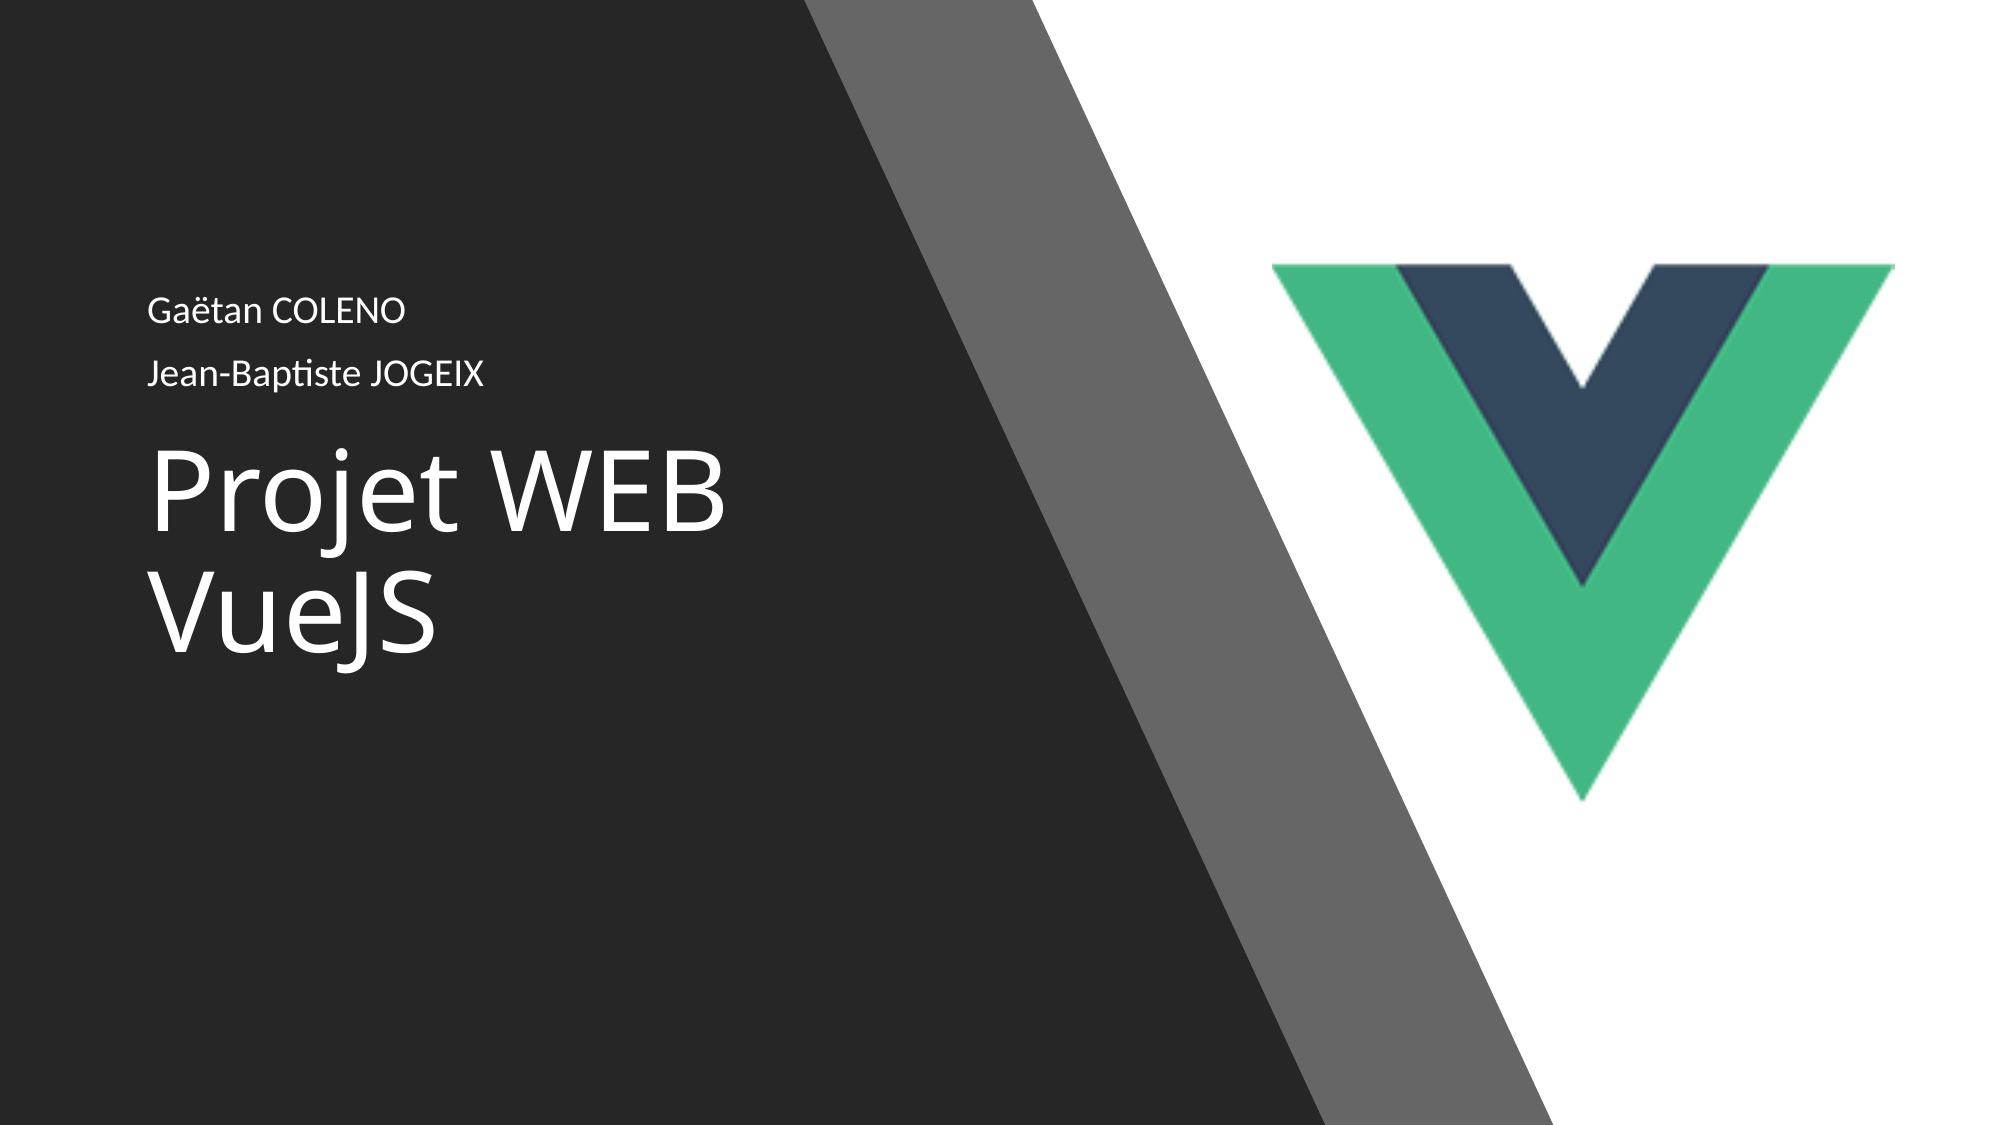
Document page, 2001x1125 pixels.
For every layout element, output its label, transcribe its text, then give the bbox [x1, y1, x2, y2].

text_box [0, 0, 1554, 1125]
subtitle Gaëtan COLENO Jean-Baptiste JOGEIX [131, 213, 816, 403]
title Projet WEB VueJS [131, 426, 944, 862]
picture [1272, 224, 1895, 847]
